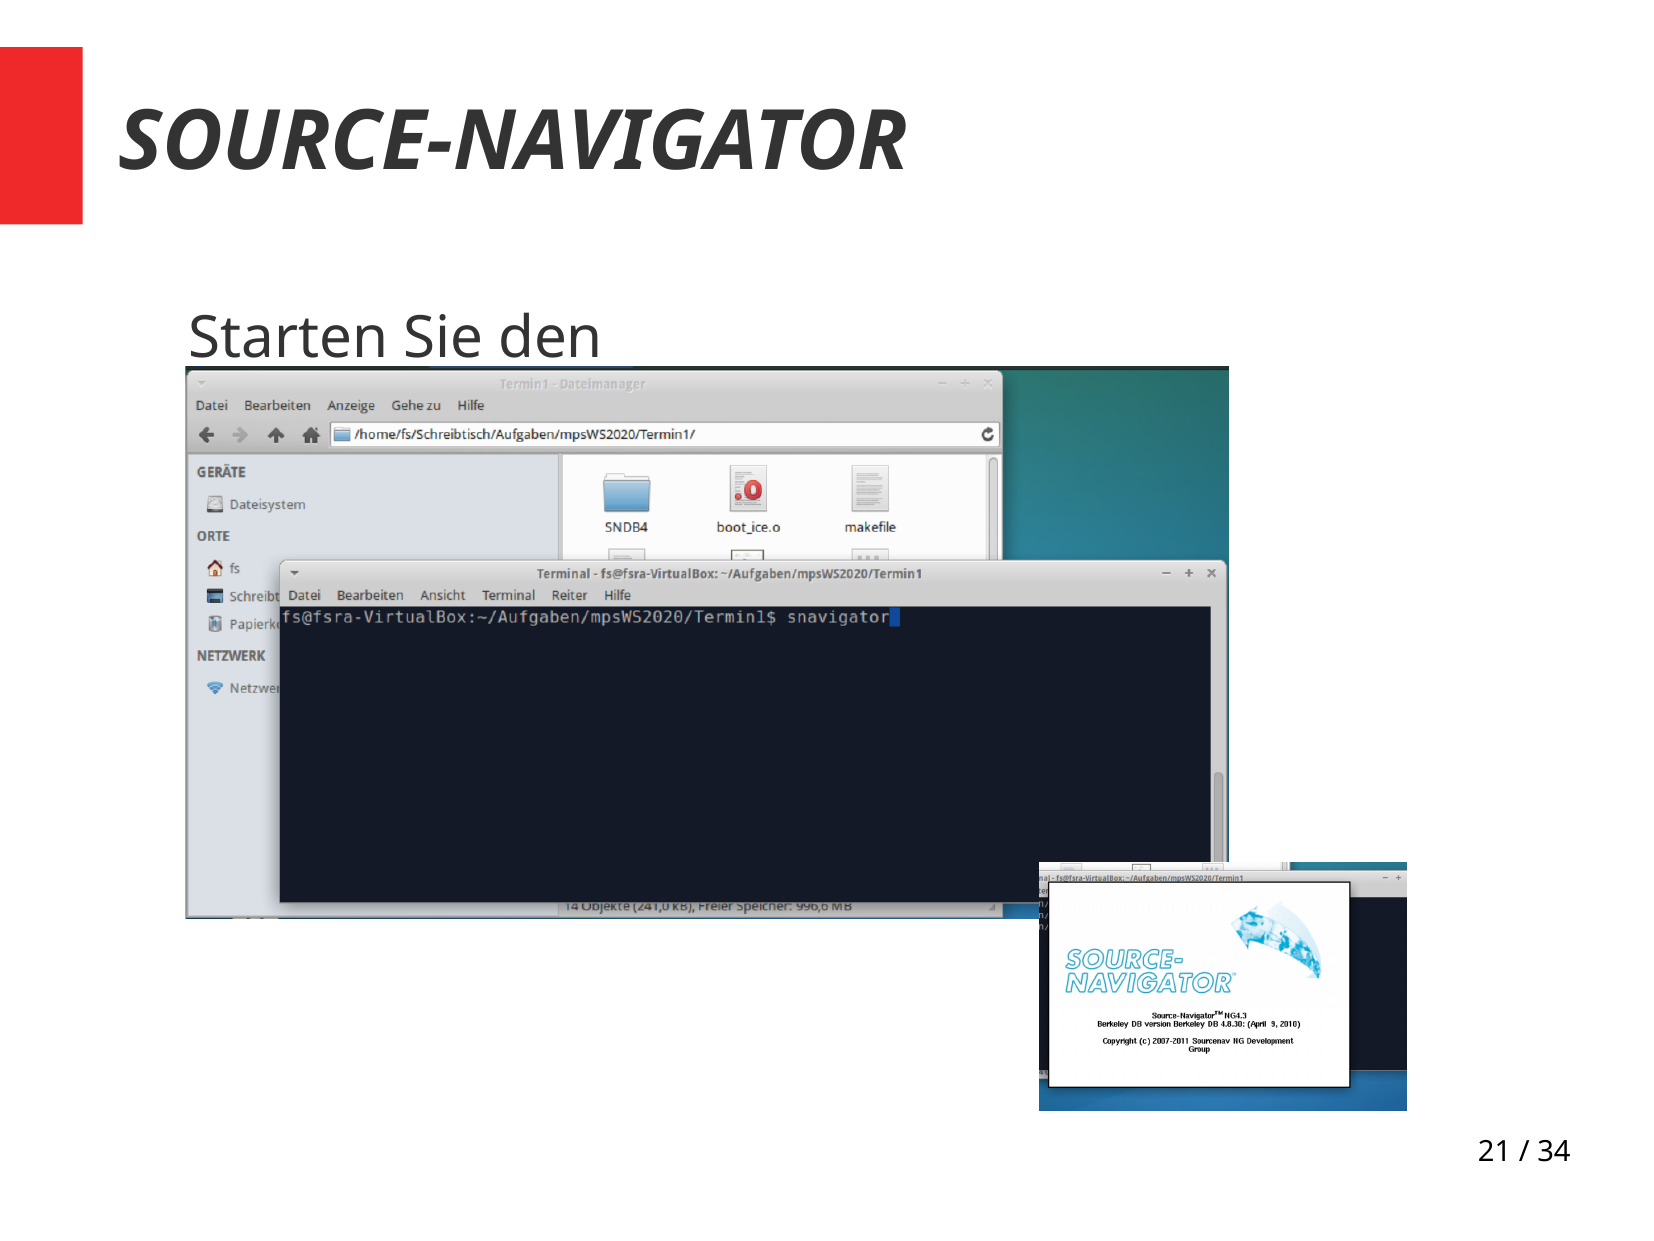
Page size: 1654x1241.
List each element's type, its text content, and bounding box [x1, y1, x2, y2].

title SOURCE-NAVIGATOR [118, 49, 1571, 225]
picture [185, 366, 1407, 1111]
list Starten Sie den [118, 295, 1536, 1074]
